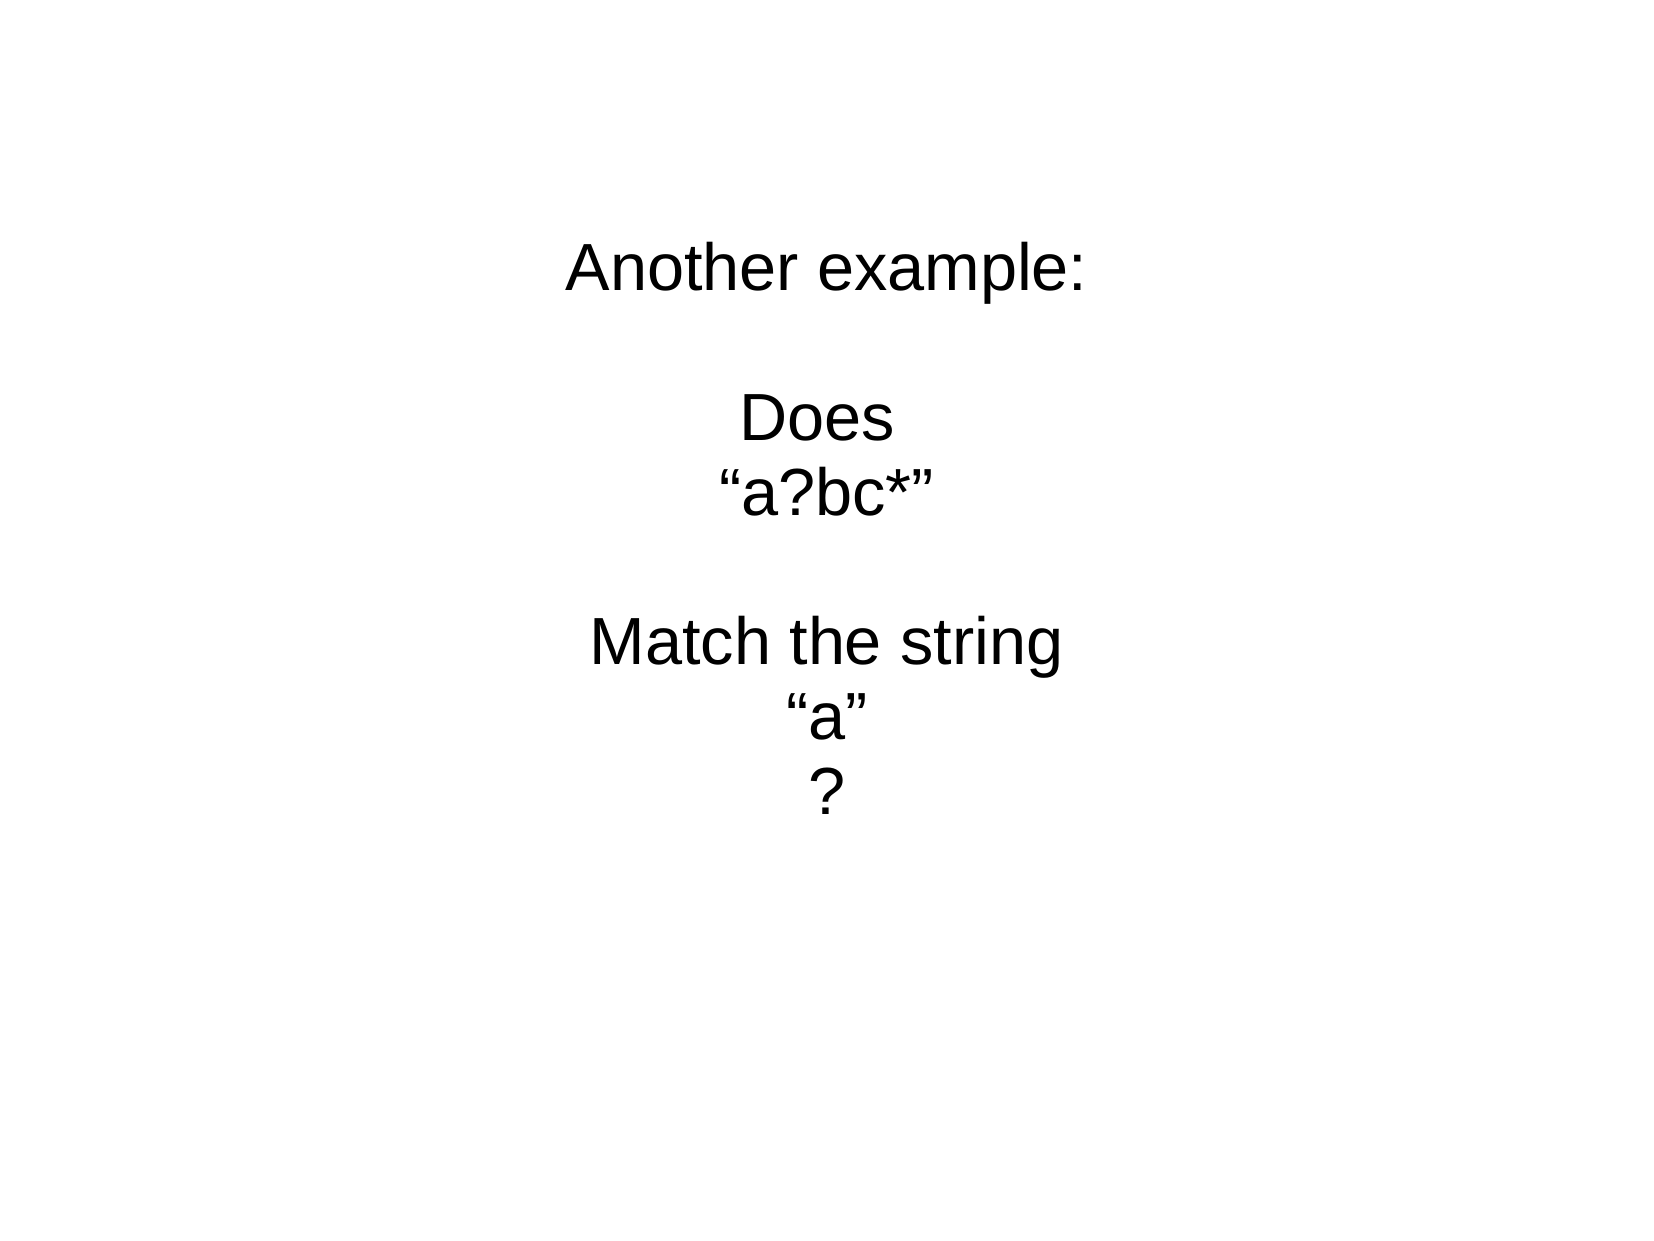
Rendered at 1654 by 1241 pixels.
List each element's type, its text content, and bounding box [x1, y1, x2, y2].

subtitle Another example: Does “a?bc*” Match the string “a” ? [82, 49, 1571, 1010]
